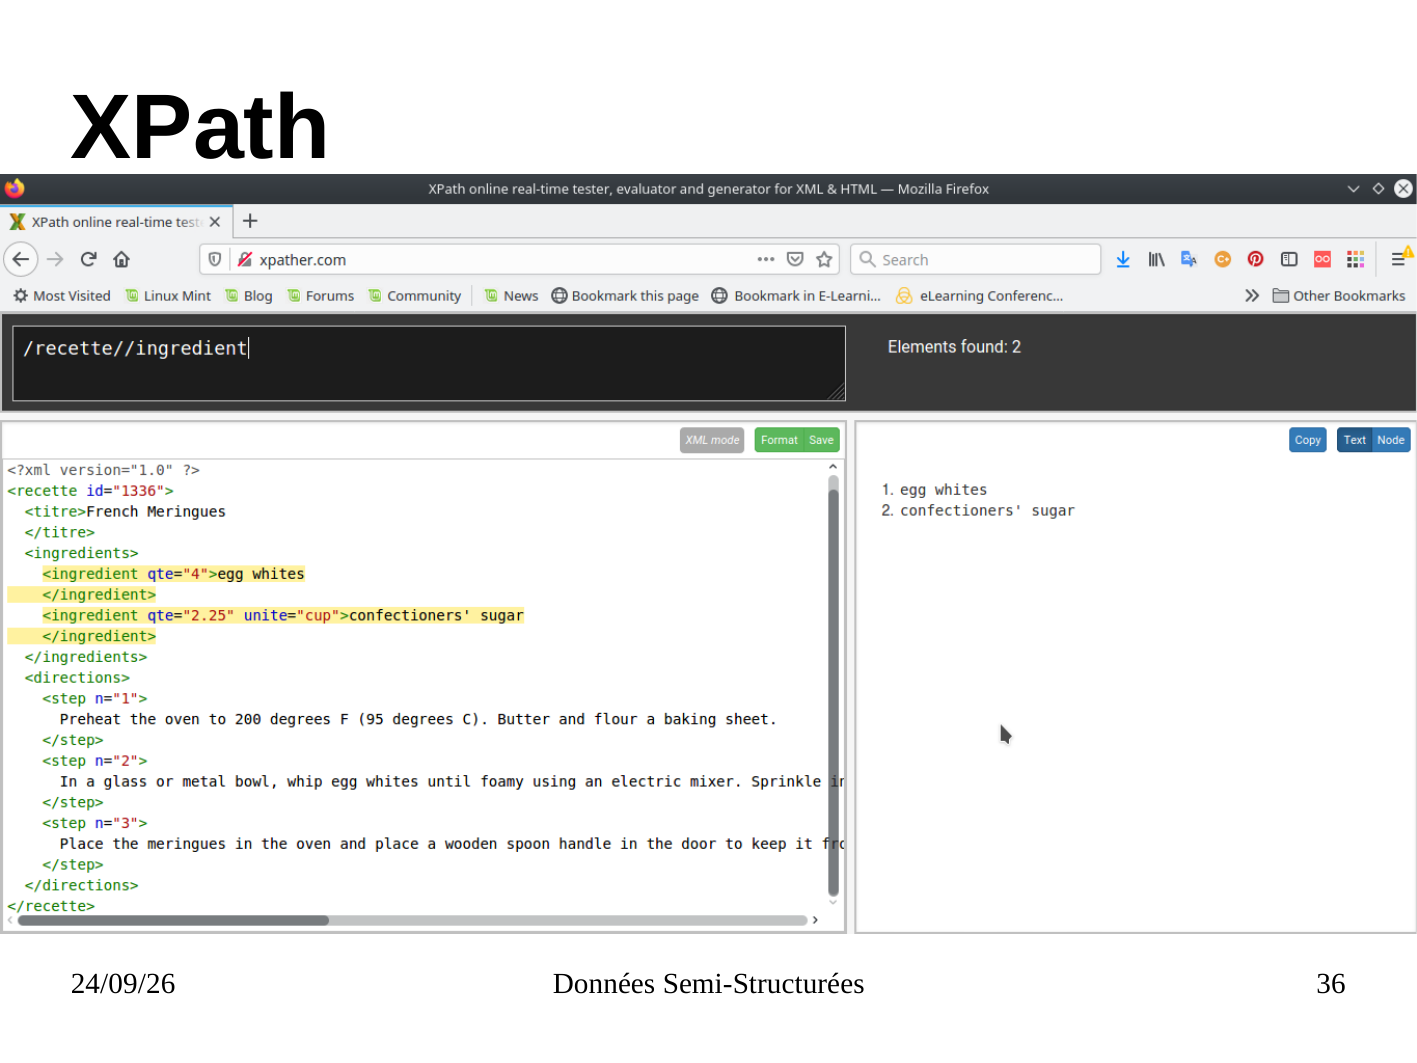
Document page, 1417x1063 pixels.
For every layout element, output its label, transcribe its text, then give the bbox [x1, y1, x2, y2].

picture [0, 174, 1417, 935]
title XPath [70, 42, 1346, 174]
